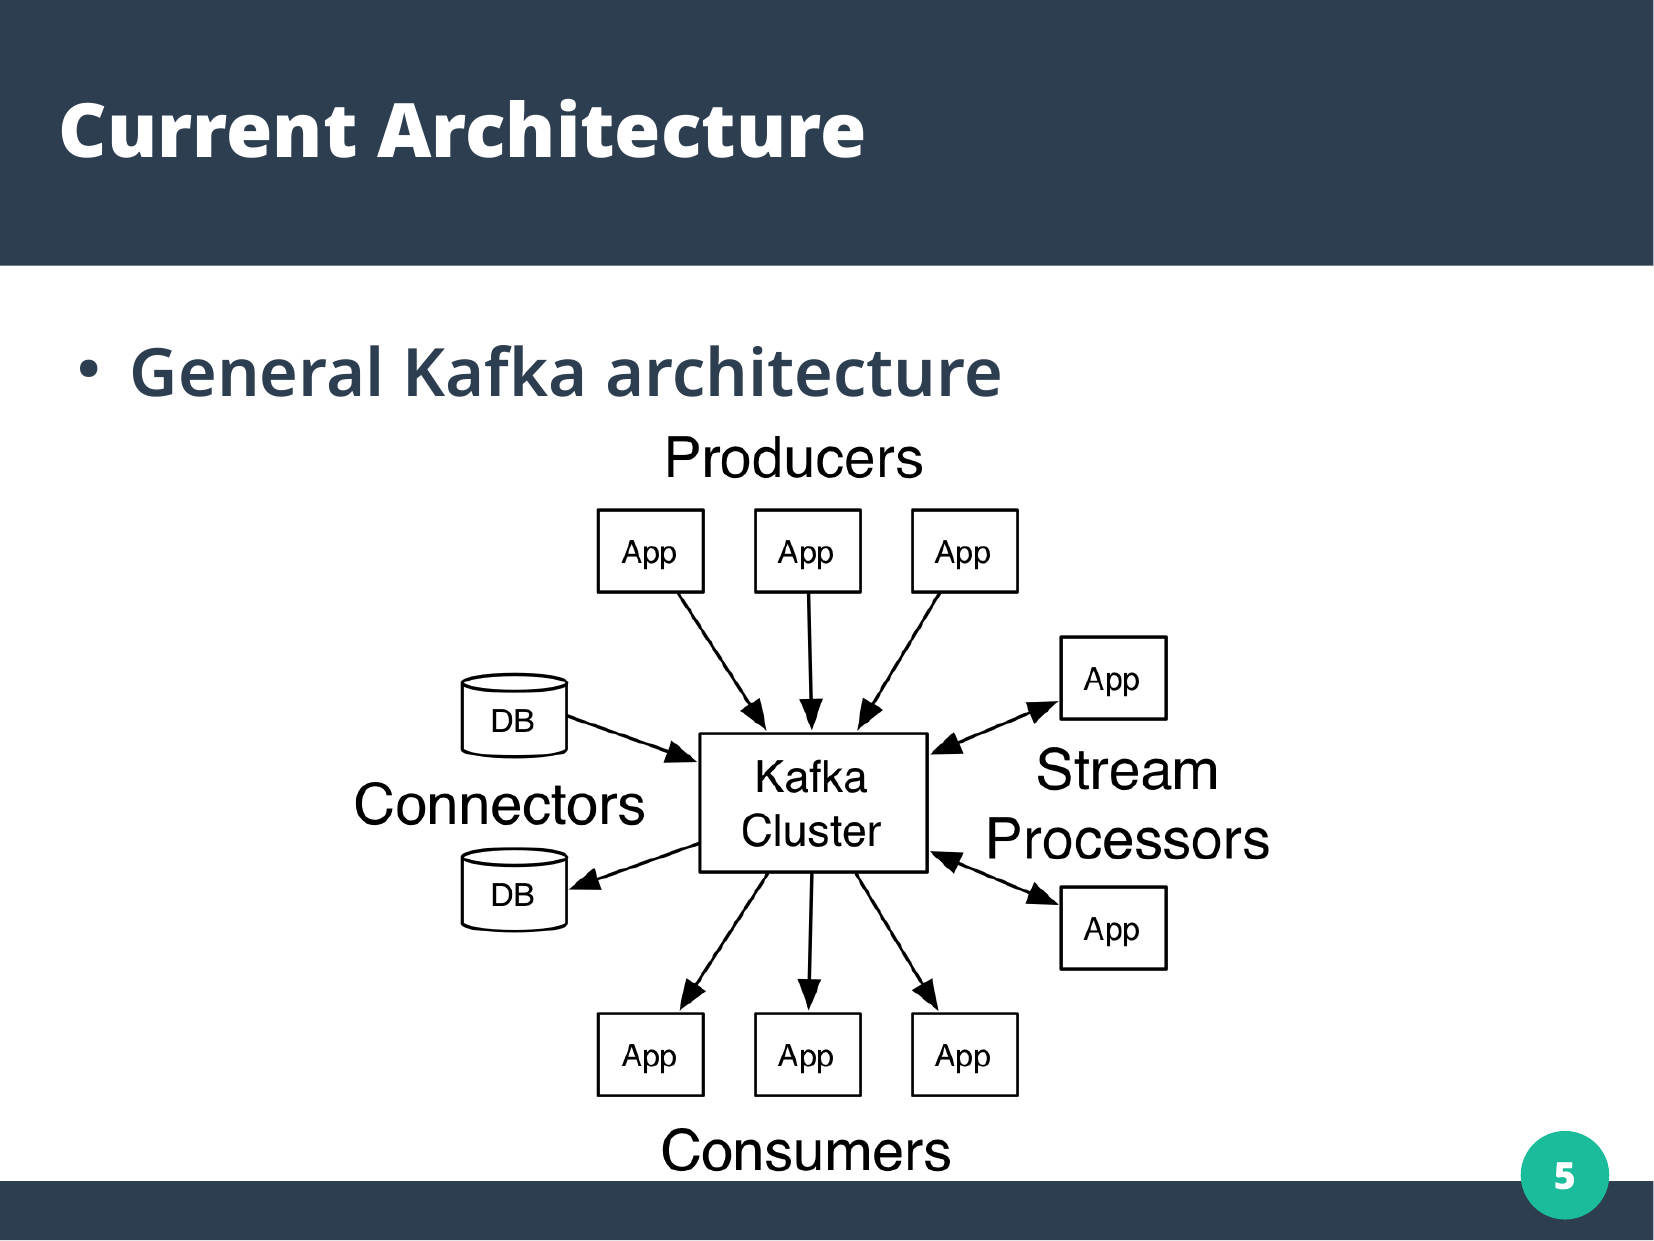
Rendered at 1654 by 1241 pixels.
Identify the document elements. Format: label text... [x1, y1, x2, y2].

list General Kafka architecture [59, 324, 1595, 1152]
picture [324, 391, 1300, 1211]
title Current Architecture [59, 49, 1595, 207]
